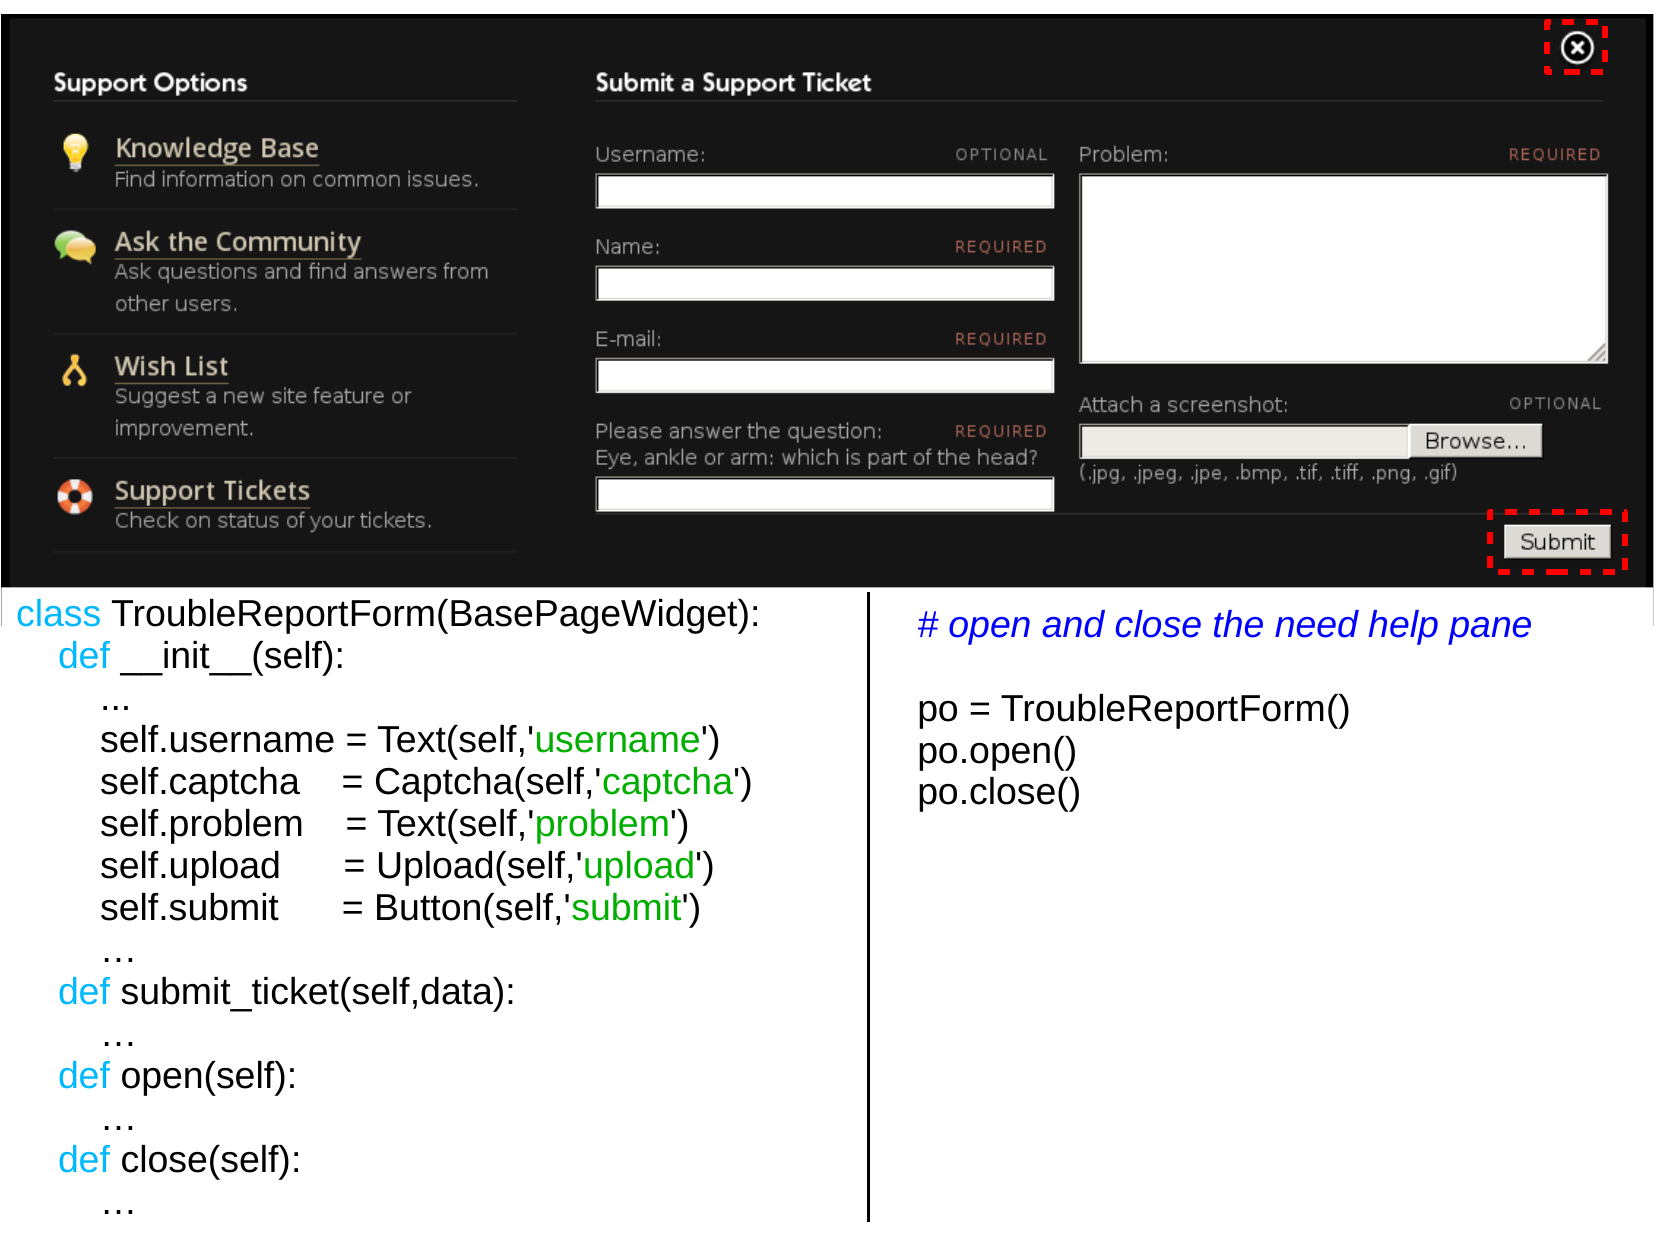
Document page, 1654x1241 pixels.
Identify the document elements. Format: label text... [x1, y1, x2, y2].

text_box # open and close the need help pane po = TroubleReportForm() po.open() po.close() [902, 595, 1548, 821]
text_box [776, 587, 1654, 1212]
picture [1, 14, 1654, 587]
text_box class TroubleReportForm(BasePageWidget): def __init__(self): ... self.username = Text(self,'username') self.captcha = Captcha(self,'captcha') self.problem = Text(self,'problem') self.upload = Upload(self,'upload') self.submit = Button(self,'submit') … def submit_ticket(self,data): … def open(self): … def close(self): … [1, 585, 776, 1231]
